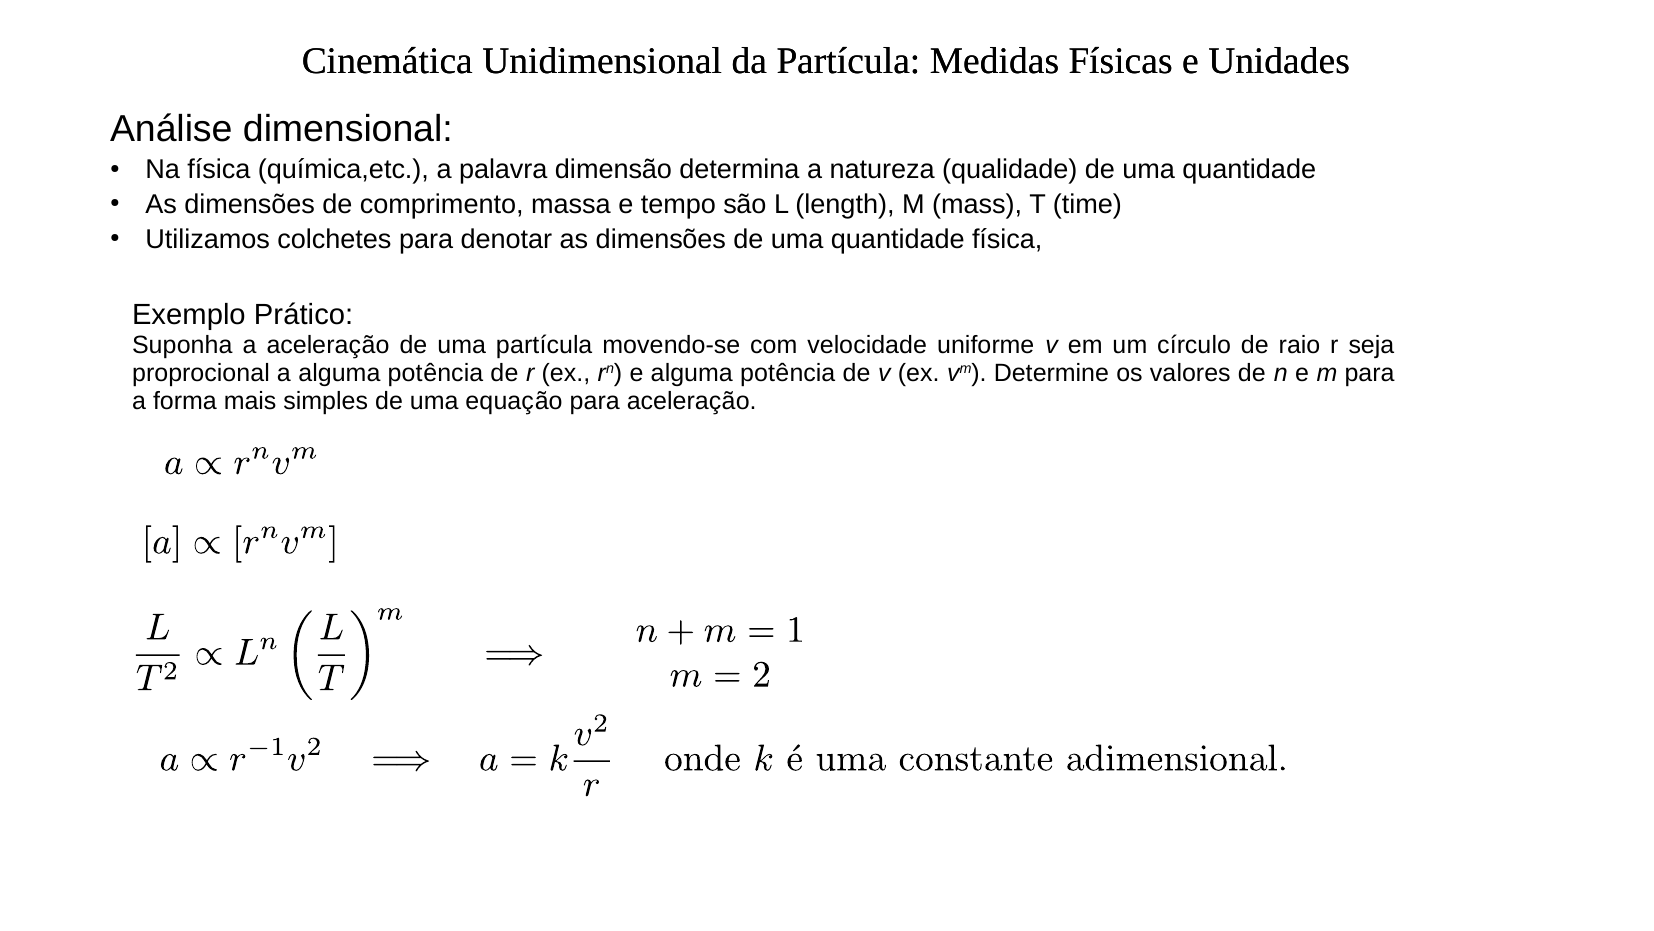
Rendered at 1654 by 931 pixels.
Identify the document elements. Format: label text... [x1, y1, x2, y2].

text_box Cinemática Unidimensional da Partícula: Medidas Físicas e Unidades [287, 12, 1367, 90]
picture [134, 606, 804, 702]
text_box Exemplo Prático: Suponha a aceleração de uma partícula movendo-se com velocidade uniforme v em um círculo de raio r seja proprocional a alguma potência de r (ex., rn) e alguma potência de v (ex. vm). Determine os valores de n e m para a forma mais simples de uma equação para aceleração. [117, 290, 1417, 423]
text_box Análise dimensional: Na física (química,etc.), a palavra dimensão determina a natureza (qualidade) de uma quantidade As dimensões de comprimento, massa e tempo são L (length), M (mass), T (time) Utilizamos colchetes para denotar as dimensões de uma quantidade física, [95, 100, 1431, 338]
picture [140, 523, 336, 565]
picture [158, 712, 1287, 798]
picture [163, 447, 317, 475]
